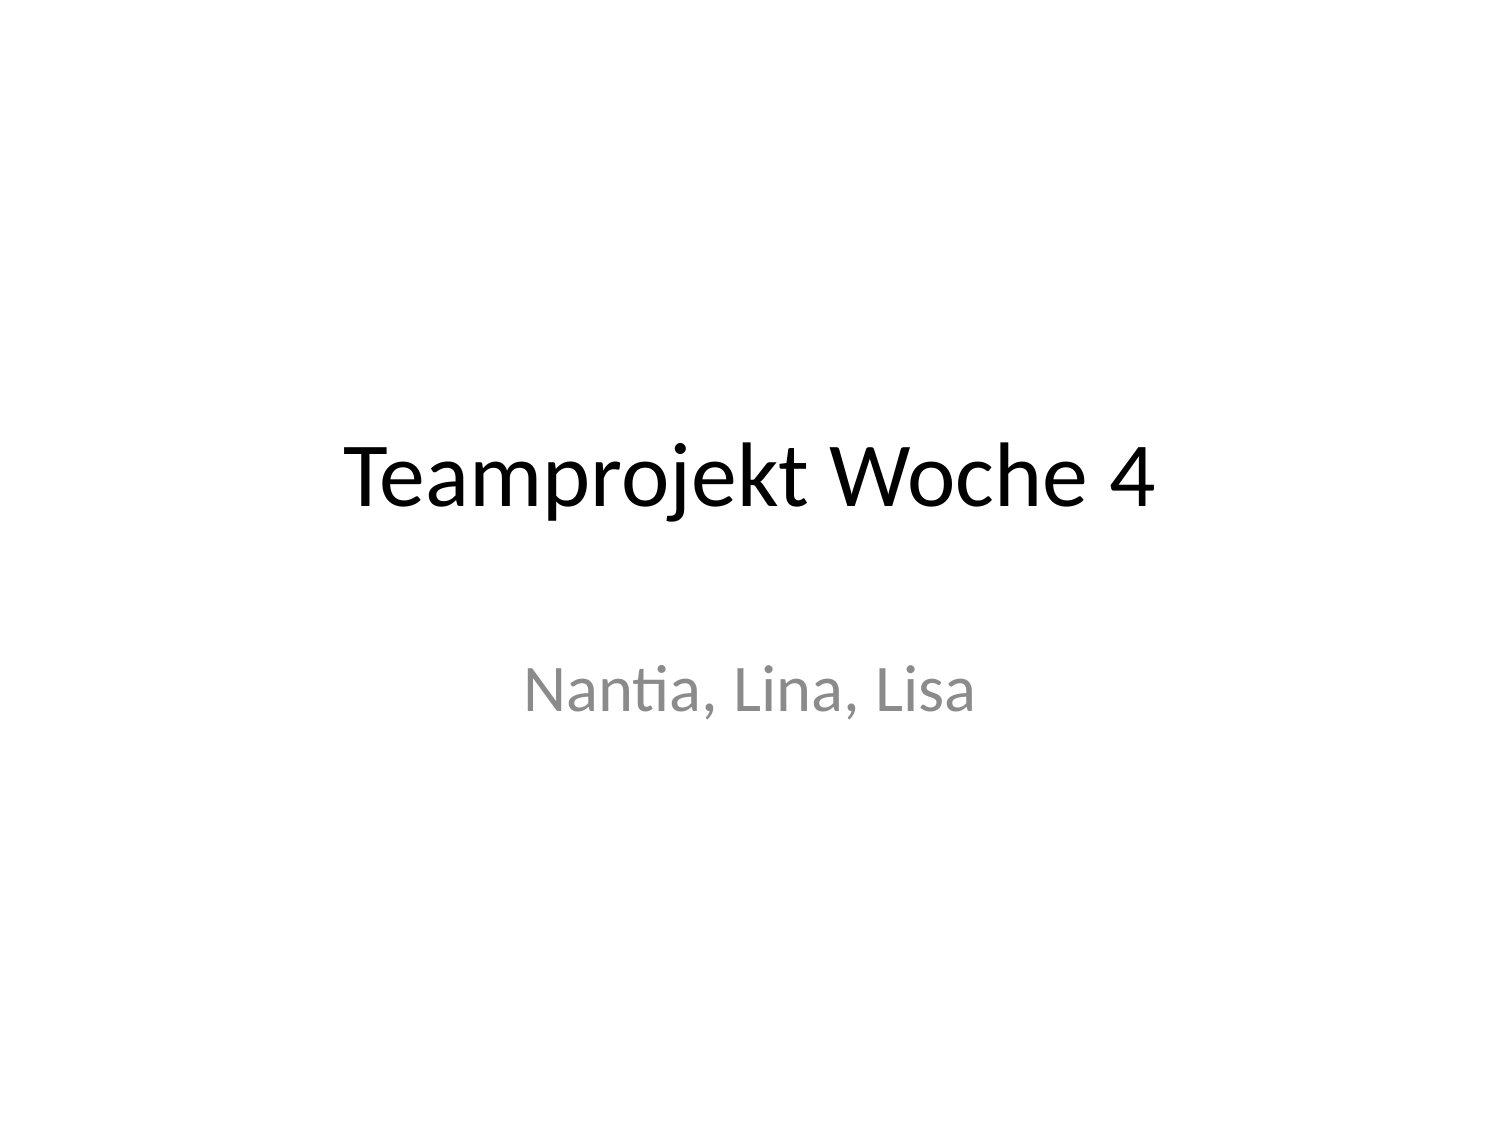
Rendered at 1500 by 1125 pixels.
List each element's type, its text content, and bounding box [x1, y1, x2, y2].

subtitle Nantia, Lina, Lisa [225, 637, 1275, 925]
title Teamprojekt Woche 4 [112, 349, 1388, 591]
